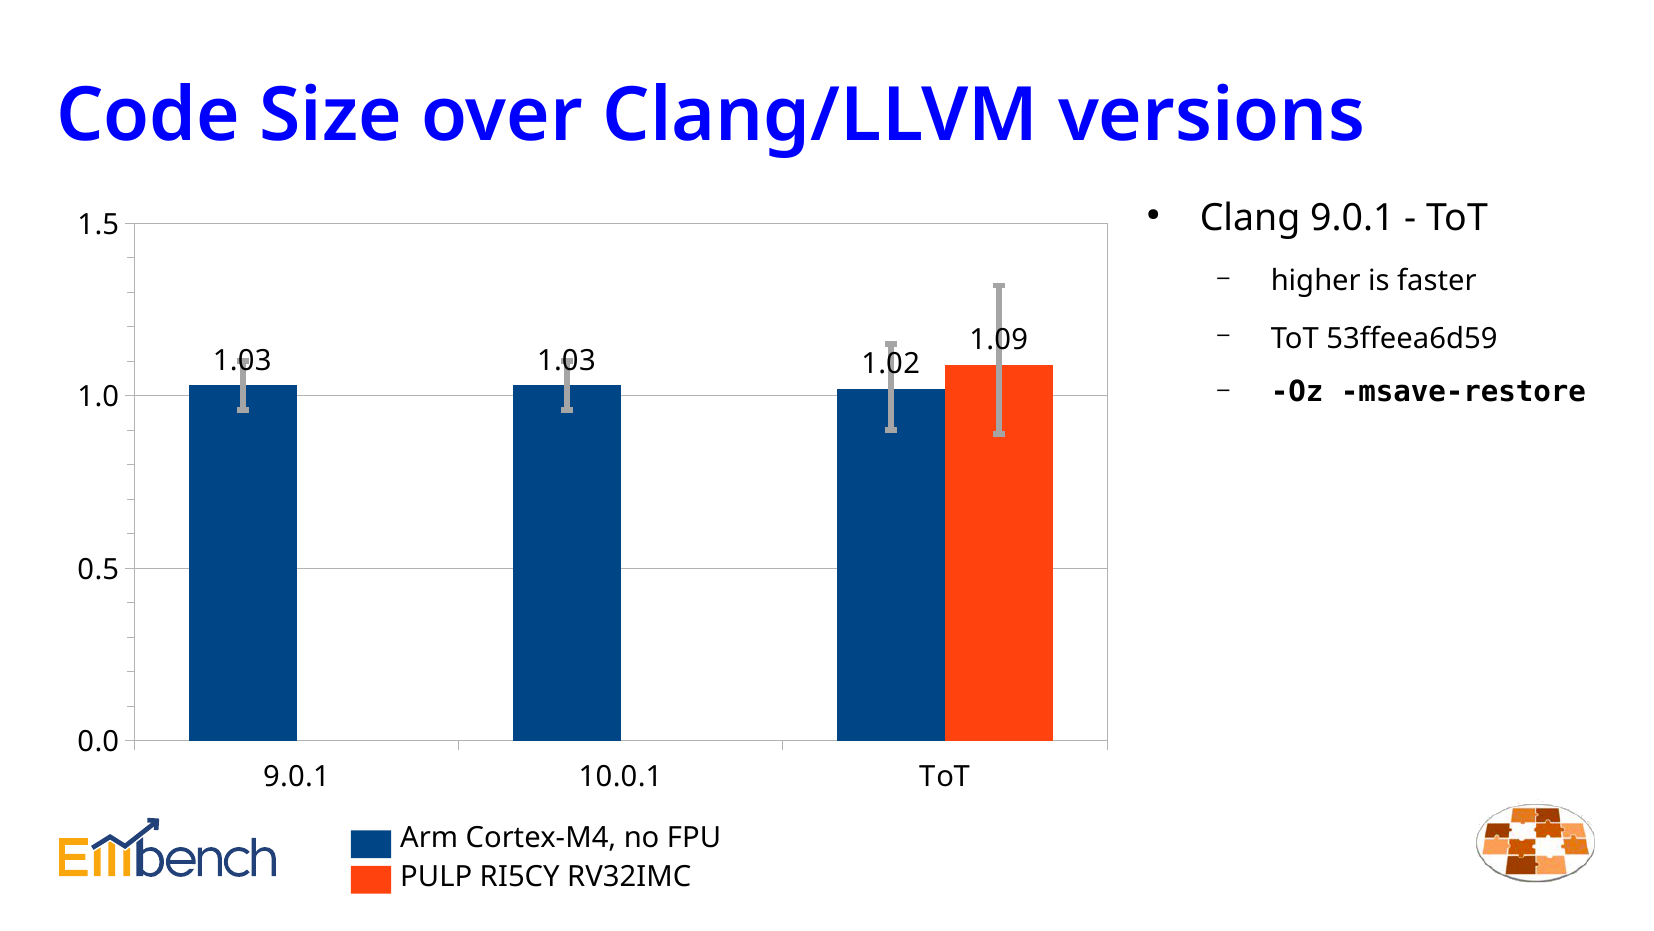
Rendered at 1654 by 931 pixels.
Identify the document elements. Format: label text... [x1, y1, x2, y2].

text_box [350, 865, 392, 894]
picture [1476, 809, 1595, 883]
chart [56, 190, 1129, 809]
text_box Arm Cortex-M4, no FPU PULP RI5CY RV32IMC [385, 808, 1123, 910]
text_box [350, 830, 392, 859]
title Code Size over Clang/LLVM versions [56, 55, 1597, 167]
list Clang 9.0.1 - ToT higher is faster ToT 53ffeea6d59 -Oz ‑msave‑restore [1129, 190, 1598, 809]
